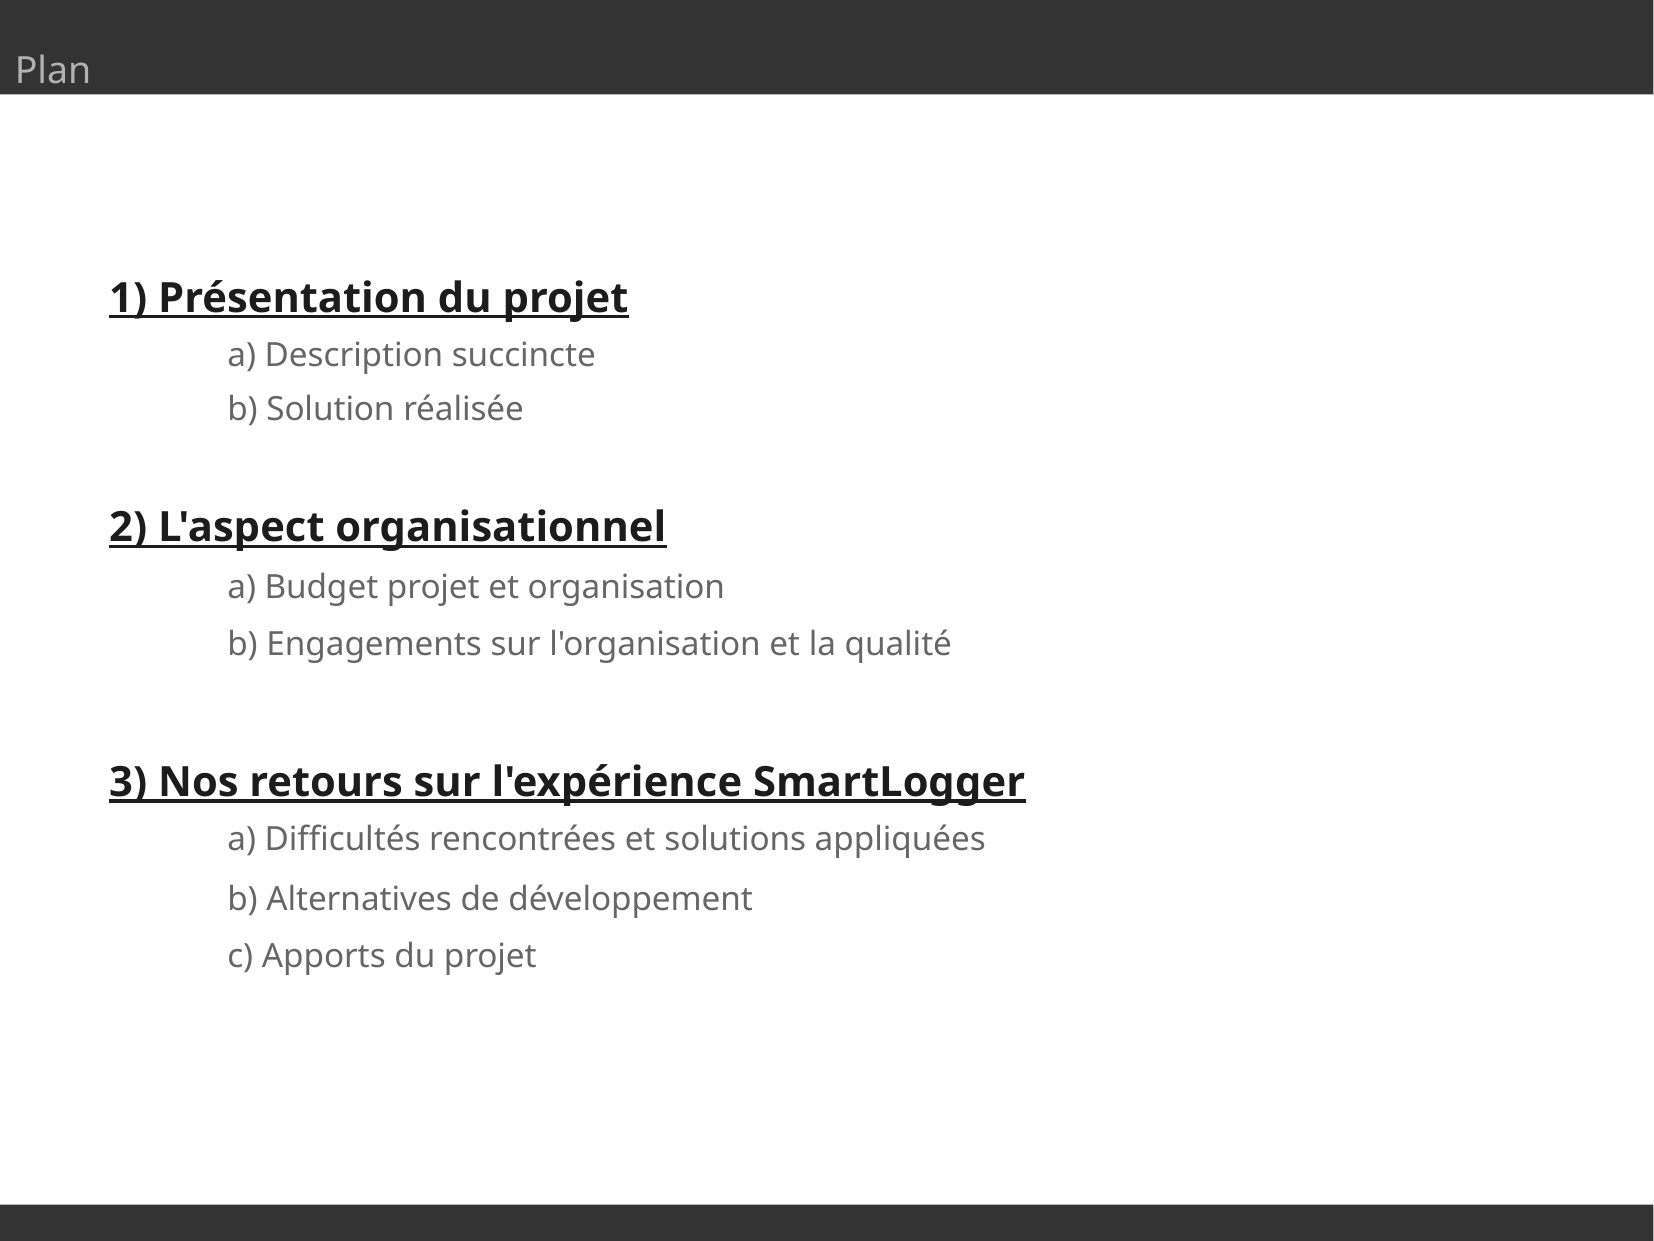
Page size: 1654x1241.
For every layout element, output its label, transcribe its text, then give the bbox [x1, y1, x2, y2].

text_box a) Budget projet et organisation [212, 555, 1300, 610]
text_box 3) Nos retours sur l'expérience SmartLogger [94, 744, 1300, 808]
text_box 1) Présentation du projet [94, 259, 1300, 324]
text_box b) Engagements sur l'organisation et la qualité [212, 612, 1300, 667]
text_box a) Difficultés rencontrées et solutions appliquées [212, 807, 1300, 862]
text_box 2) L'aspect organisationnel [94, 489, 1300, 554]
text_box b) Alternatives de développement [212, 867, 1300, 922]
text_box a) Description succincte [212, 323, 1300, 377]
text_box Plan [0, 35, 650, 95]
text_box b) Solution réalisée [212, 377, 1300, 432]
text_box [0, 1204, 1654, 1241]
text_box [0, 0, 1654, 95]
text_box c) Apports du projet [212, 924, 1300, 979]
